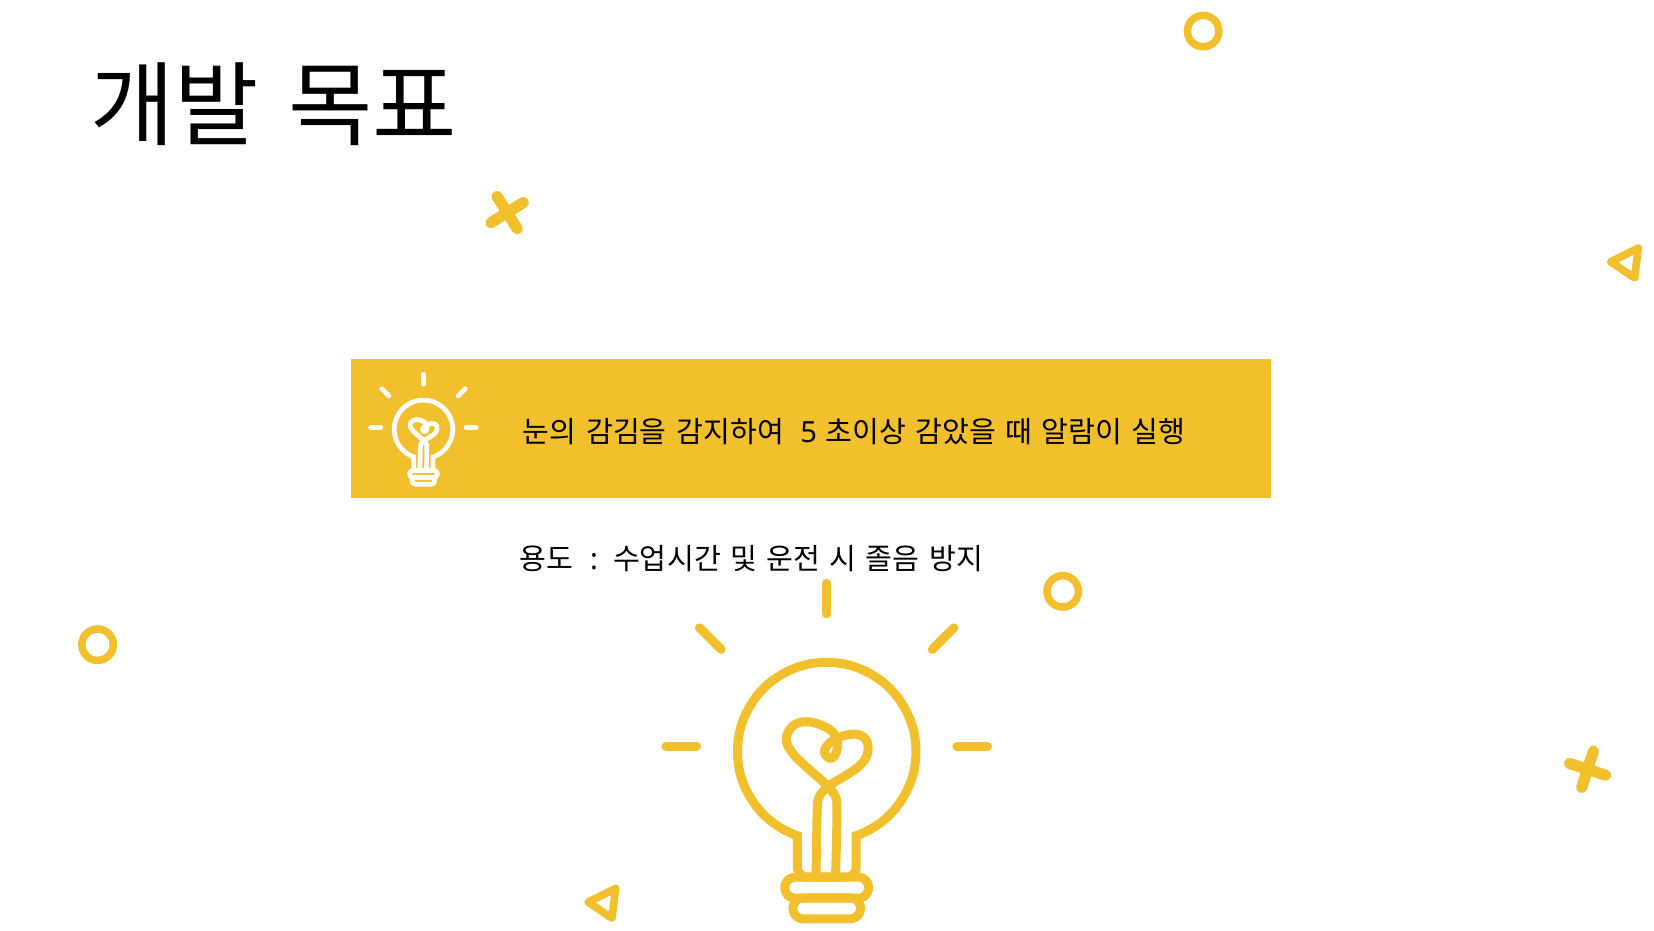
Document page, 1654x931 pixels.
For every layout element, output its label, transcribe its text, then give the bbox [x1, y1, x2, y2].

text_box 눈의 감김을 감지하여 5초이상 감았을 때 알람이 실행 [487, 339, 1241, 523]
text_box 용도 : 수업시간 및 운전 시 졸음 방지 [472, 466, 1226, 650]
title 개발 목표 [29, 0, 518, 215]
